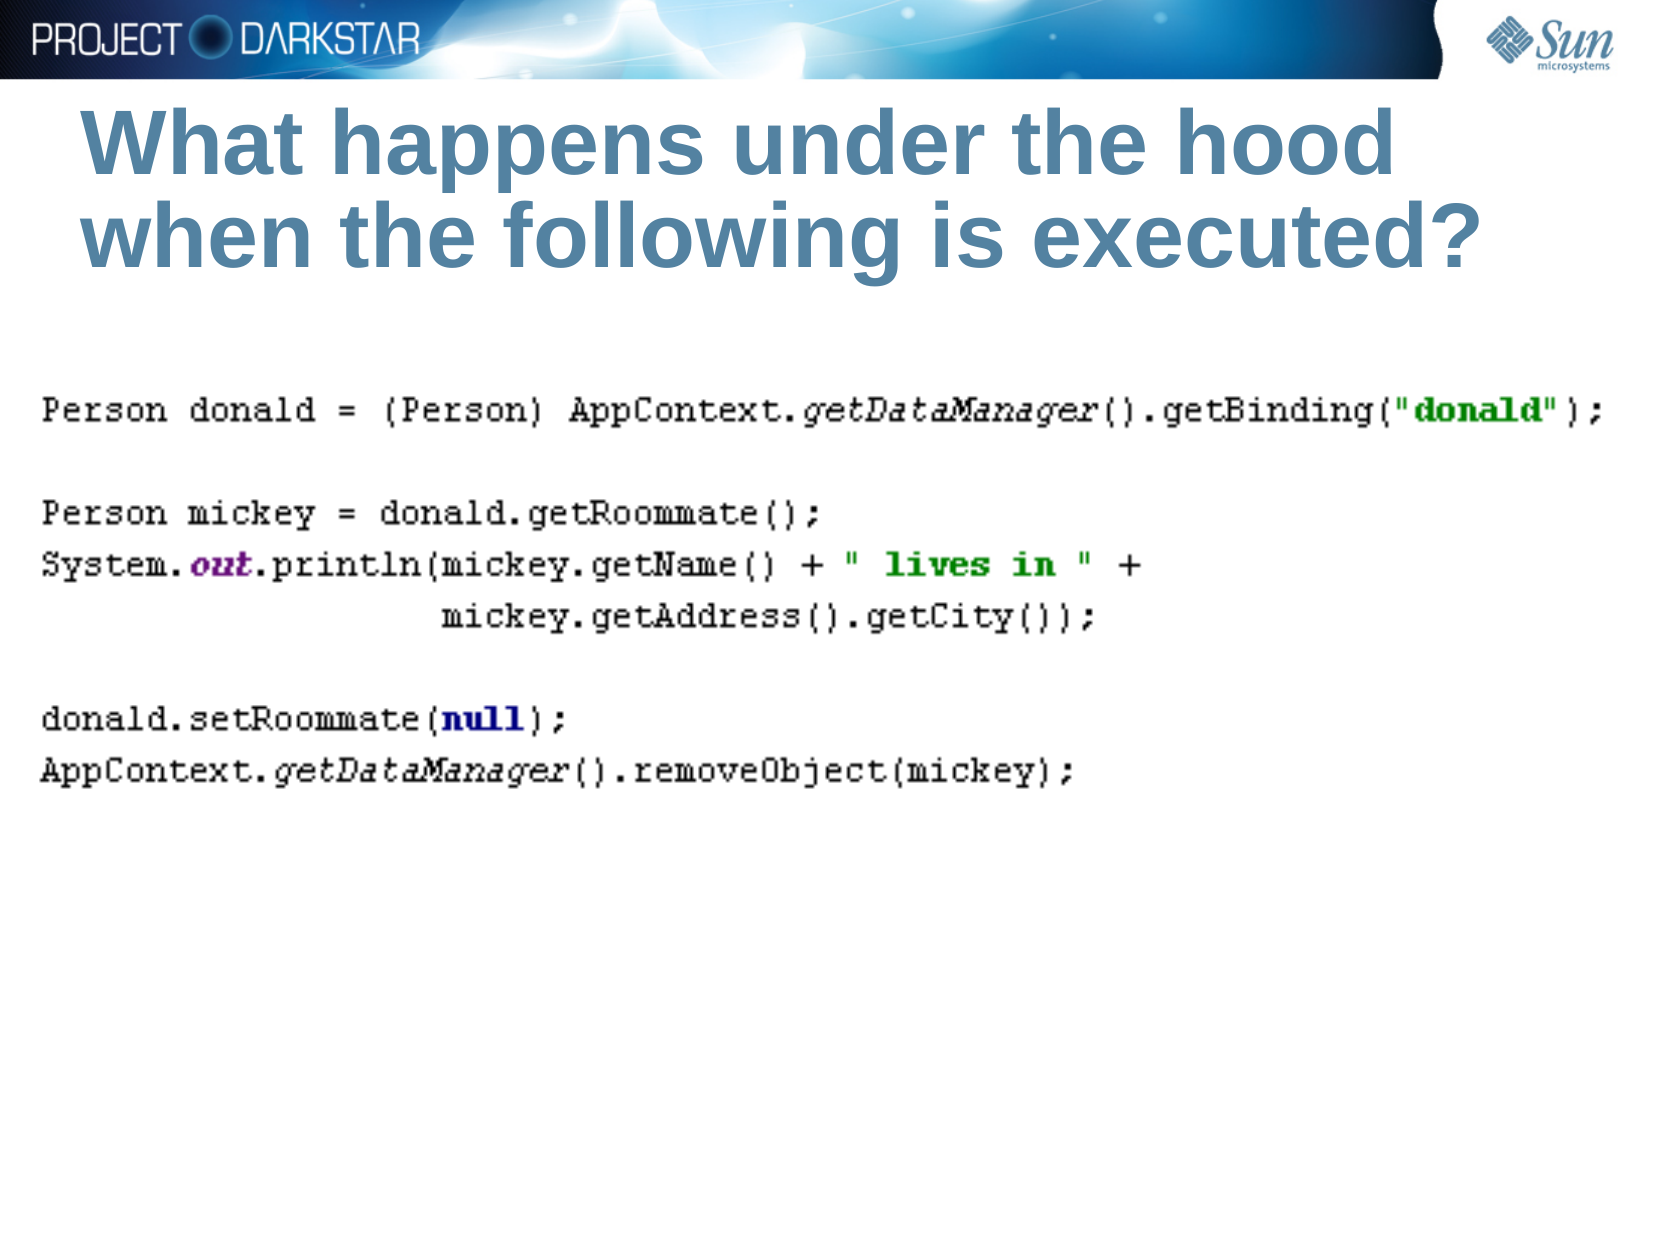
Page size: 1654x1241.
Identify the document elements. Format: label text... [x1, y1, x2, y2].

picture [0, 0, 1654, 83]
picture [29, 383, 1625, 807]
title What happens under the hood when the following is executed? [80, 94, 1582, 291]
